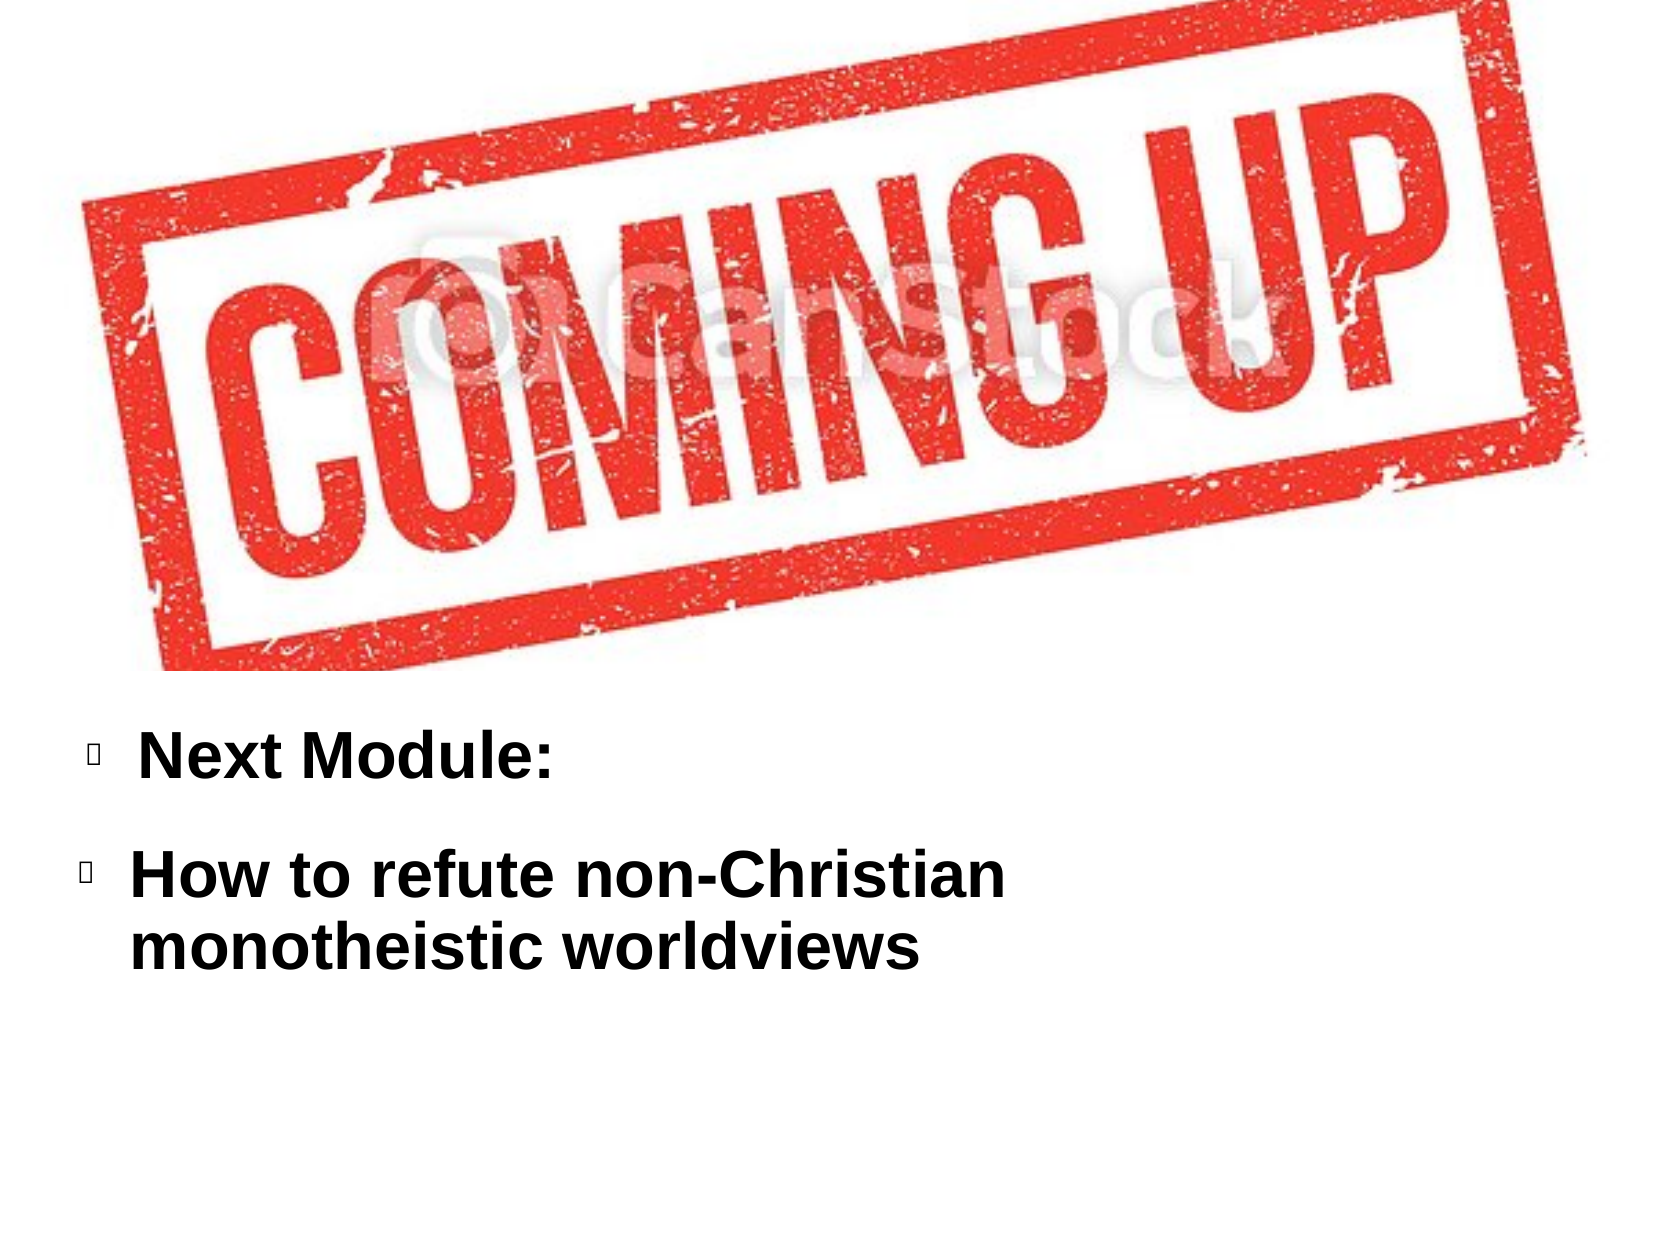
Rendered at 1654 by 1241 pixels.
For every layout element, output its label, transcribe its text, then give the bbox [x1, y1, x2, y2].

picture [0, 0, 1654, 671]
list How to refute non-Christian monotheistic worldviews [59, 856, 1614, 968]
list Next Module: [67, 710, 1622, 805]
